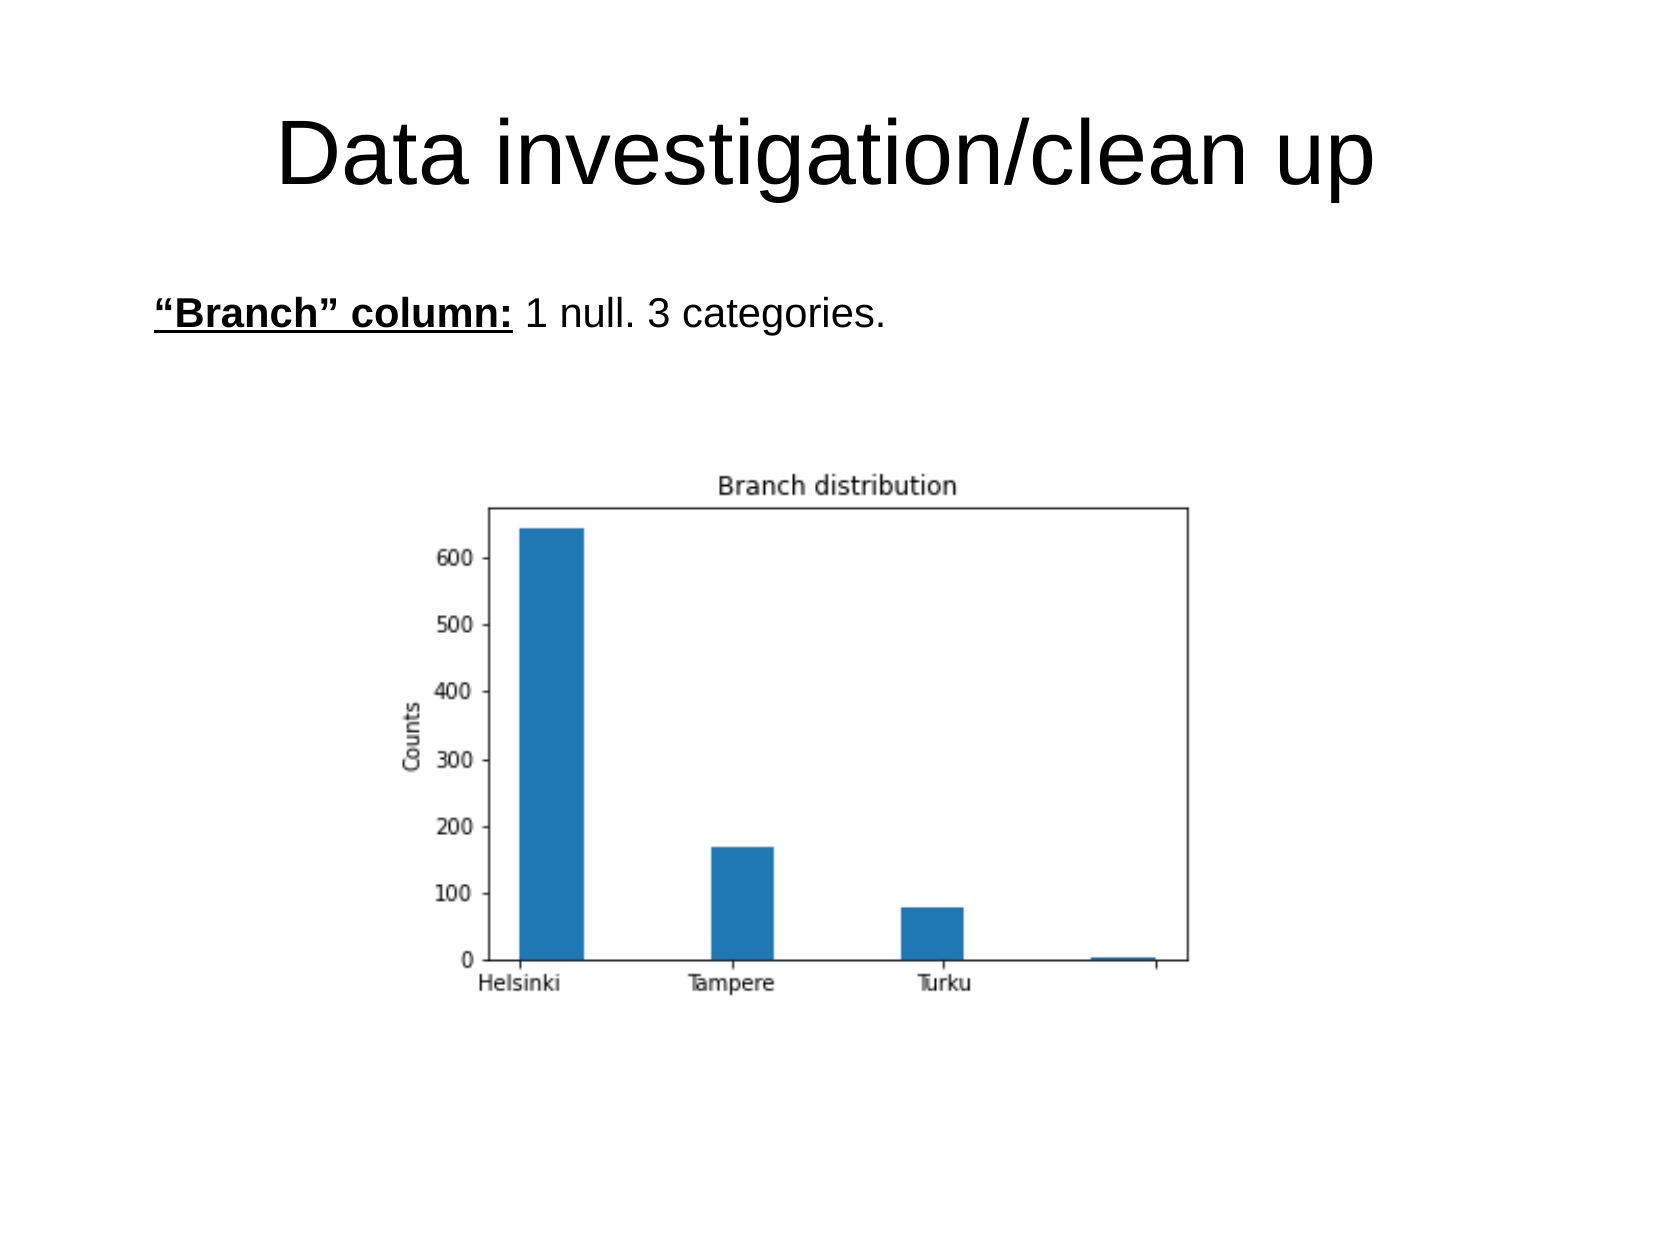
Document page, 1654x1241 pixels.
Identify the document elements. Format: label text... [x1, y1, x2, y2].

picture [376, 435, 1277, 1036]
title Data investigation/clean up [82, 49, 1571, 257]
list “Branch” column: 1 null. 3 categories. [82, 290, 1571, 391]
